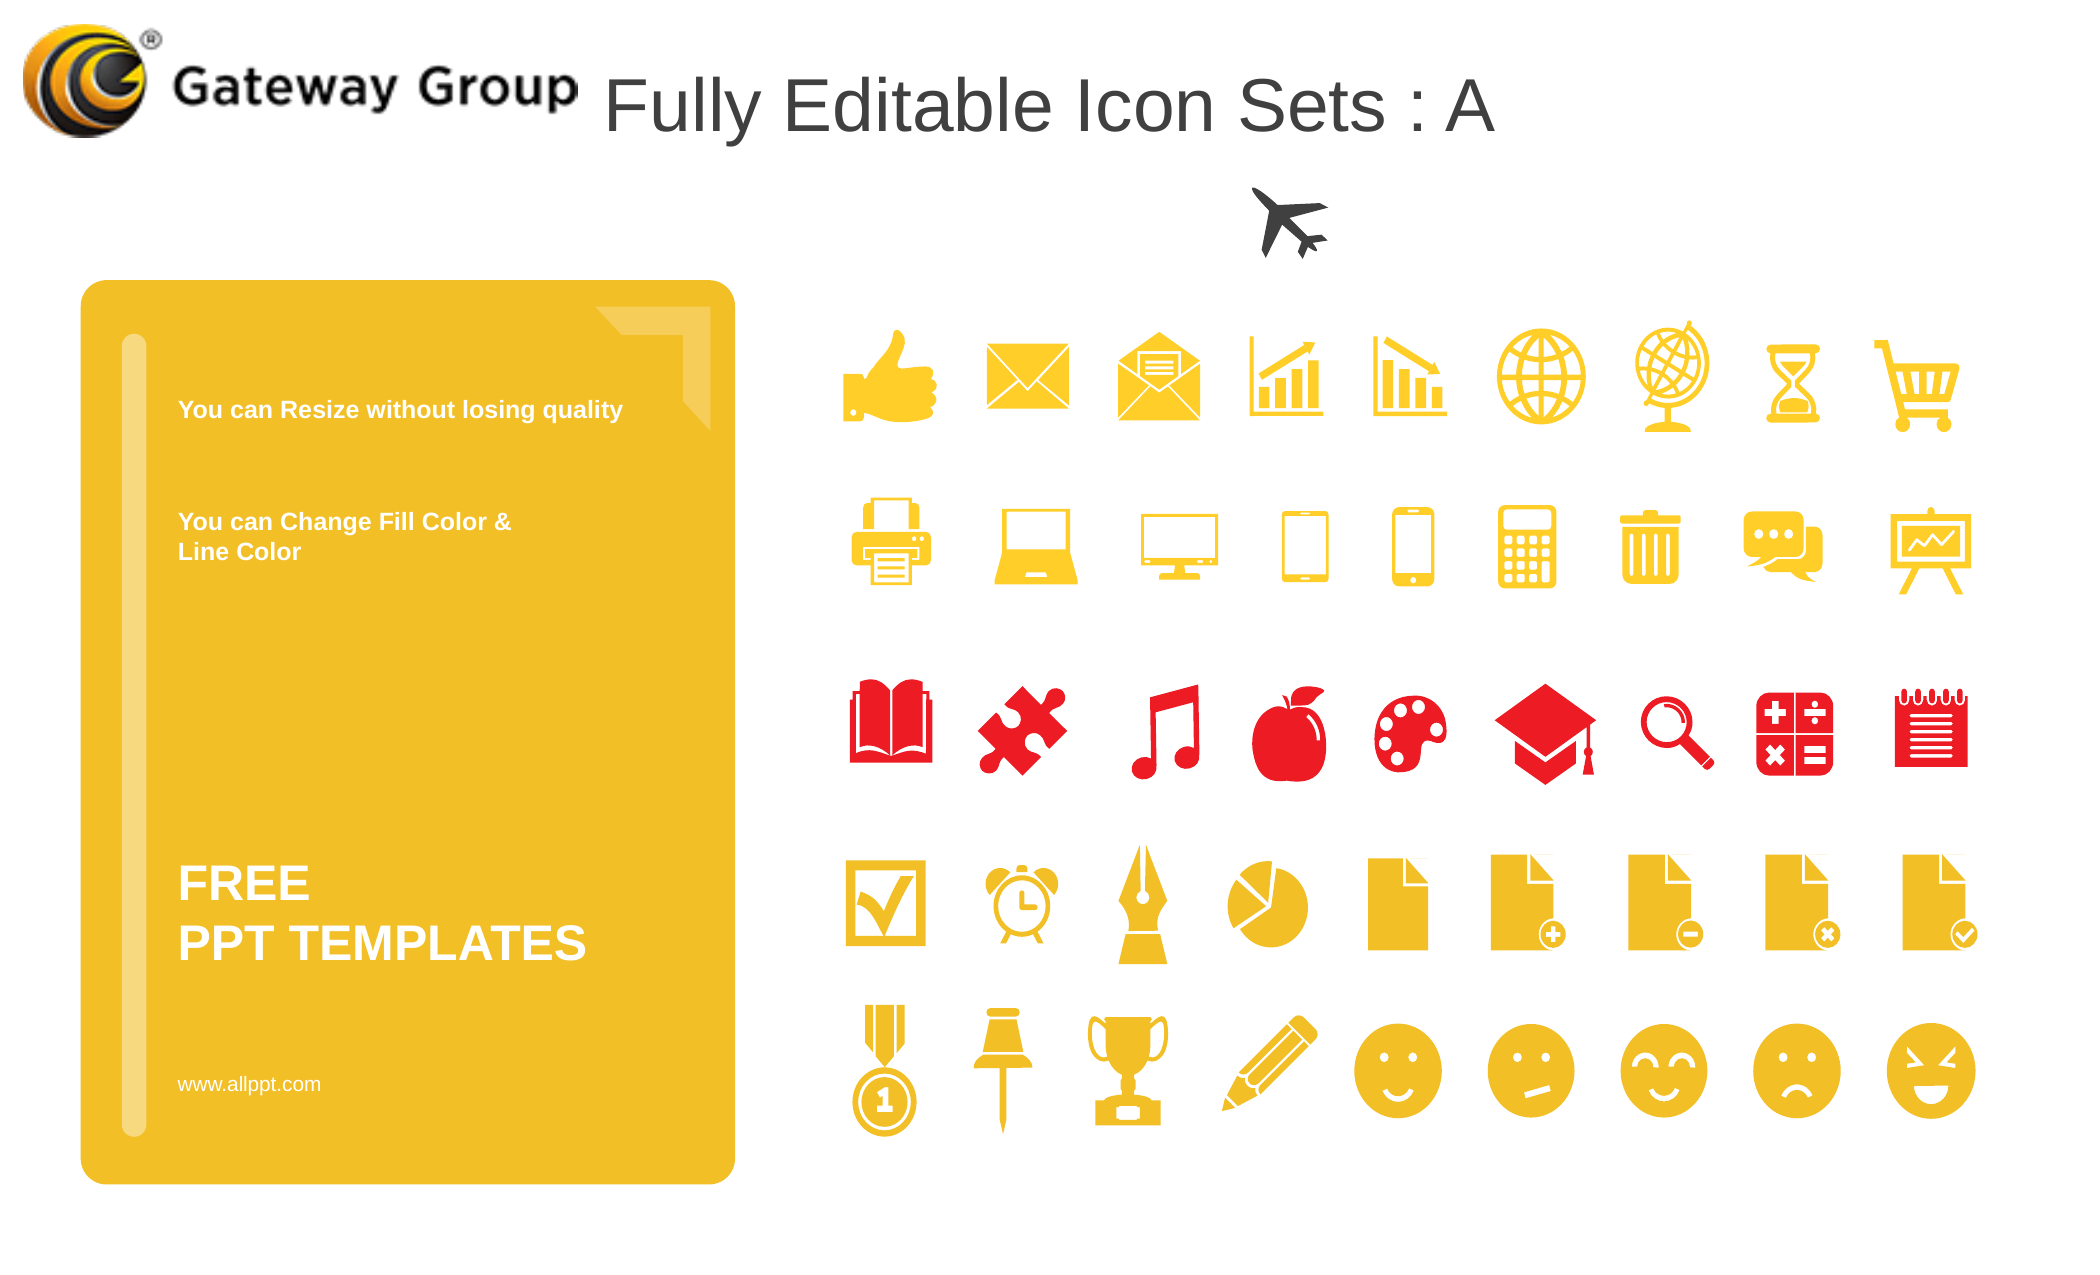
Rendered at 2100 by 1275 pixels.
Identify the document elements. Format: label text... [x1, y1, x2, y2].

text_box [843, 329, 937, 423]
text_box [1498, 505, 1557, 589]
text_box [852, 1004, 917, 1137]
text_box www.allppt.com [162, 1063, 676, 1104]
text_box [1890, 506, 1972, 595]
text_box [1405, 857, 1429, 884]
text_box [865, 1004, 874, 1053]
text_box [1514, 740, 1576, 785]
text_box You can Resize without losing quality [163, 386, 676, 432]
text_box [1415, 377, 1427, 409]
text_box [849, 679, 933, 763]
text_box [1226, 1075, 1258, 1107]
text_box [1238, 1015, 1318, 1095]
text_box [1392, 507, 1435, 587]
text_box FREE PPT TEMPLATES [162, 843, 676, 978]
text_box [1763, 526, 1823, 582]
text_box [1620, 510, 1681, 524]
text_box [1431, 386, 1443, 409]
text_box [1221, 1097, 1236, 1112]
text_box [1886, 1023, 1976, 1119]
text_box [1743, 511, 1804, 567]
text_box [1249, 336, 1324, 417]
text_box You can Change Fill Color & Line Color [163, 498, 676, 574]
text_box [1490, 854, 1566, 951]
text_box [1368, 858, 1429, 951]
text_box [1620, 1024, 1708, 1118]
text_box [1640, 696, 1715, 770]
text_box [863, 497, 920, 530]
text_box [1628, 854, 1704, 951]
text_box [1258, 341, 1316, 380]
text_box [1753, 1023, 1841, 1119]
text_box [1894, 688, 1968, 767]
text_box [1016, 865, 1028, 873]
text_box [1530, 854, 1554, 881]
text_box [1252, 187, 1329, 259]
text_box [1398, 369, 1410, 409]
text_box [1804, 854, 1829, 881]
text_box [973, 1054, 1033, 1135]
text_box [986, 343, 1069, 409]
text_box [1622, 526, 1679, 584]
text_box [1942, 854, 1966, 881]
text_box [1487, 1024, 1575, 1118]
text_box [1374, 695, 1447, 773]
text_box [1494, 683, 1597, 775]
text_box [1795, 735, 1834, 776]
text_box [1635, 320, 1710, 432]
picture [23, 24, 578, 138]
text_box [1240, 868, 1308, 948]
text_box [1118, 934, 1168, 965]
text_box [986, 1008, 1020, 1017]
text_box [1131, 684, 1200, 780]
text_box [1373, 336, 1448, 417]
text_box Fully Editable Icon Sets : A [0, 30, 2100, 173]
text_box [1383, 336, 1441, 375]
text_box [1118, 331, 1201, 421]
text_box [1275, 378, 1286, 409]
text_box [1291, 369, 1303, 409]
text_box [1239, 861, 1273, 903]
text_box [1766, 344, 1821, 423]
text_box [1258, 386, 1270, 409]
text_box [896, 1004, 905, 1054]
text_box [977, 686, 1068, 776]
text_box [1382, 360, 1394, 409]
text_box [1496, 328, 1586, 425]
text_box [1874, 339, 1960, 433]
text_box [1227, 879, 1267, 929]
text_box [1902, 854, 1978, 951]
text_box [1756, 735, 1794, 776]
text_box [1141, 513, 1219, 580]
text_box [985, 867, 1059, 944]
text_box [1308, 360, 1319, 409]
text_box [1667, 854, 1692, 881]
text_box [851, 531, 932, 586]
text_box [1354, 1023, 1442, 1119]
text_box [1087, 1016, 1169, 1126]
text_box [982, 1019, 1024, 1052]
text_box [1765, 854, 1841, 951]
text_box [1118, 844, 1168, 932]
text_box [1281, 511, 1329, 583]
text_box [1756, 692, 1834, 734]
text_box [1252, 686, 1327, 782]
text_box [994, 508, 1078, 585]
text_box [845, 860, 926, 947]
